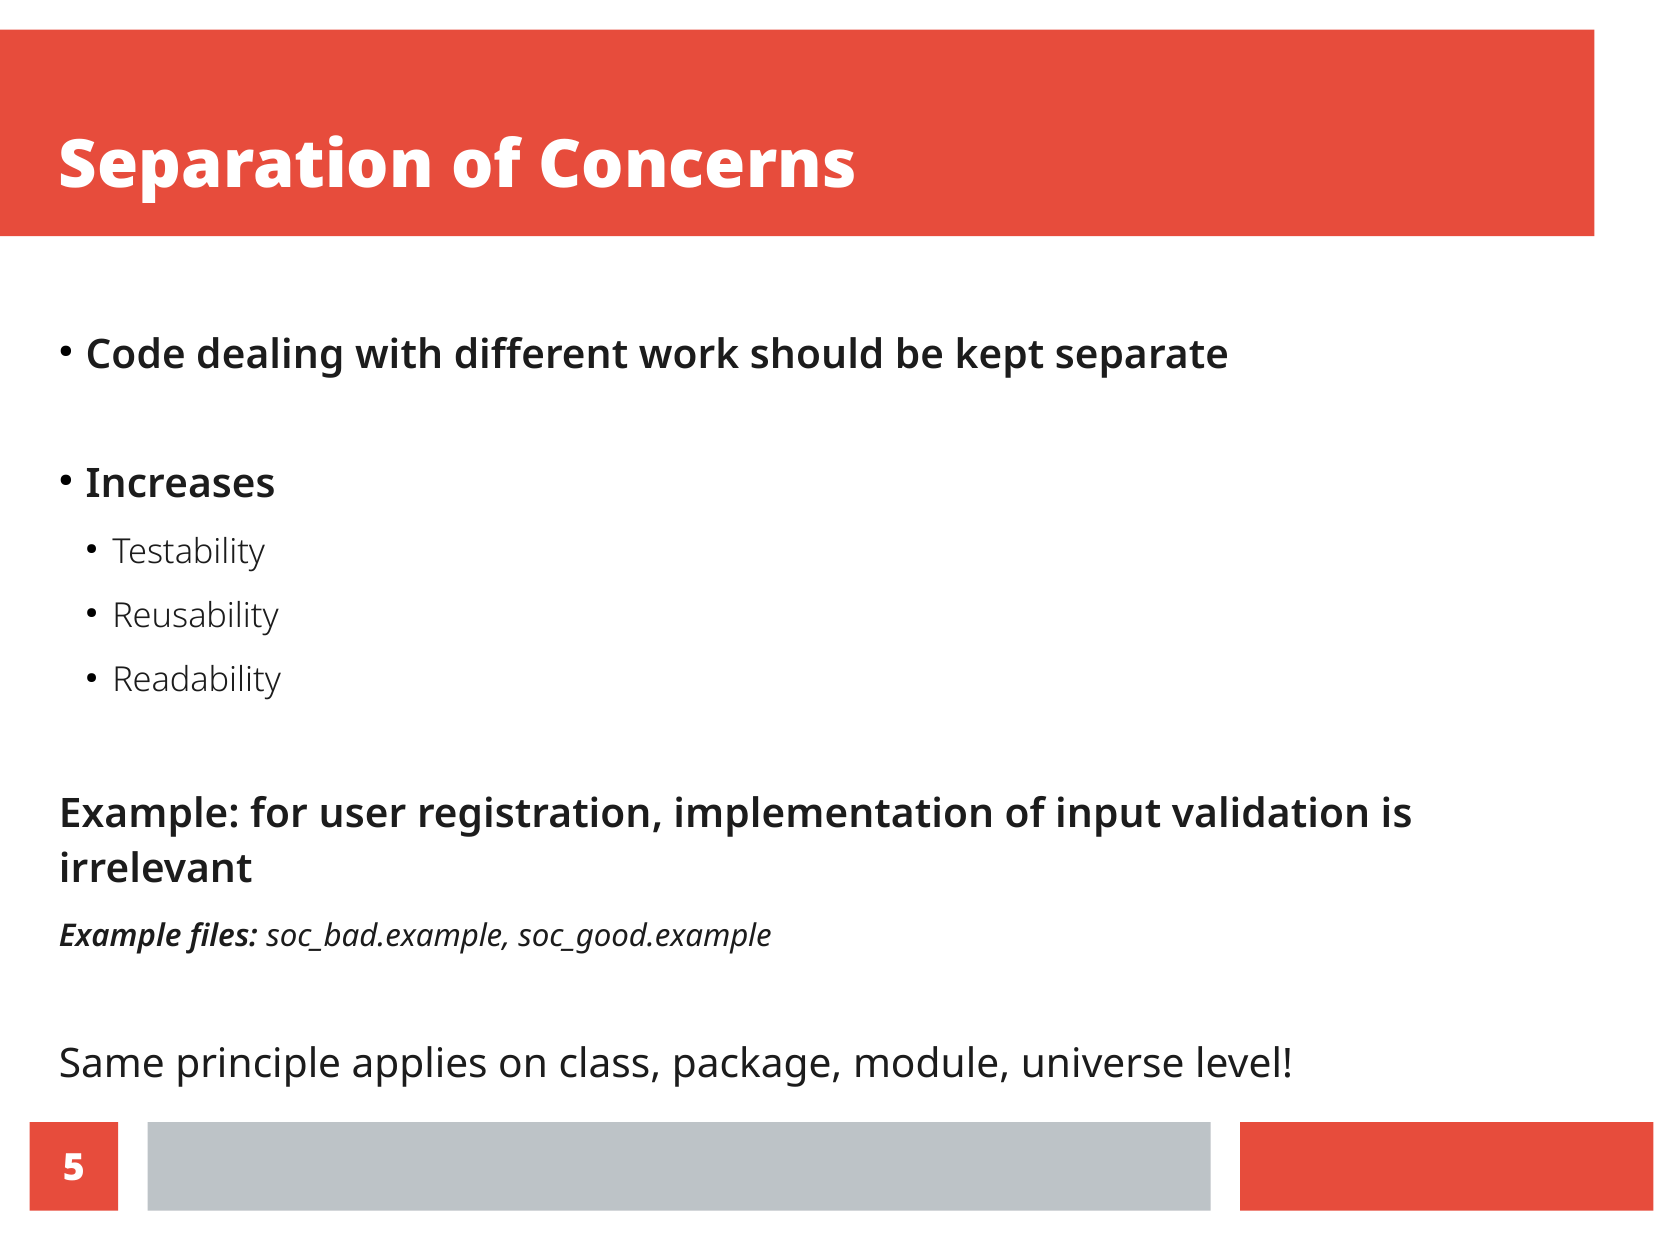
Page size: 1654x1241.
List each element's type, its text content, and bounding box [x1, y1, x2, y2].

list Code dealing with different work should be kept separate Increases Testability Reusability Readability Example: for user registration, implementation of input validation is irrelevant Example files: soc_bad.example, soc_good.example Same principle applies on class, package, module, universe level! [59, 324, 1565, 1093]
title Separation of Concerns [59, 59, 1595, 207]
